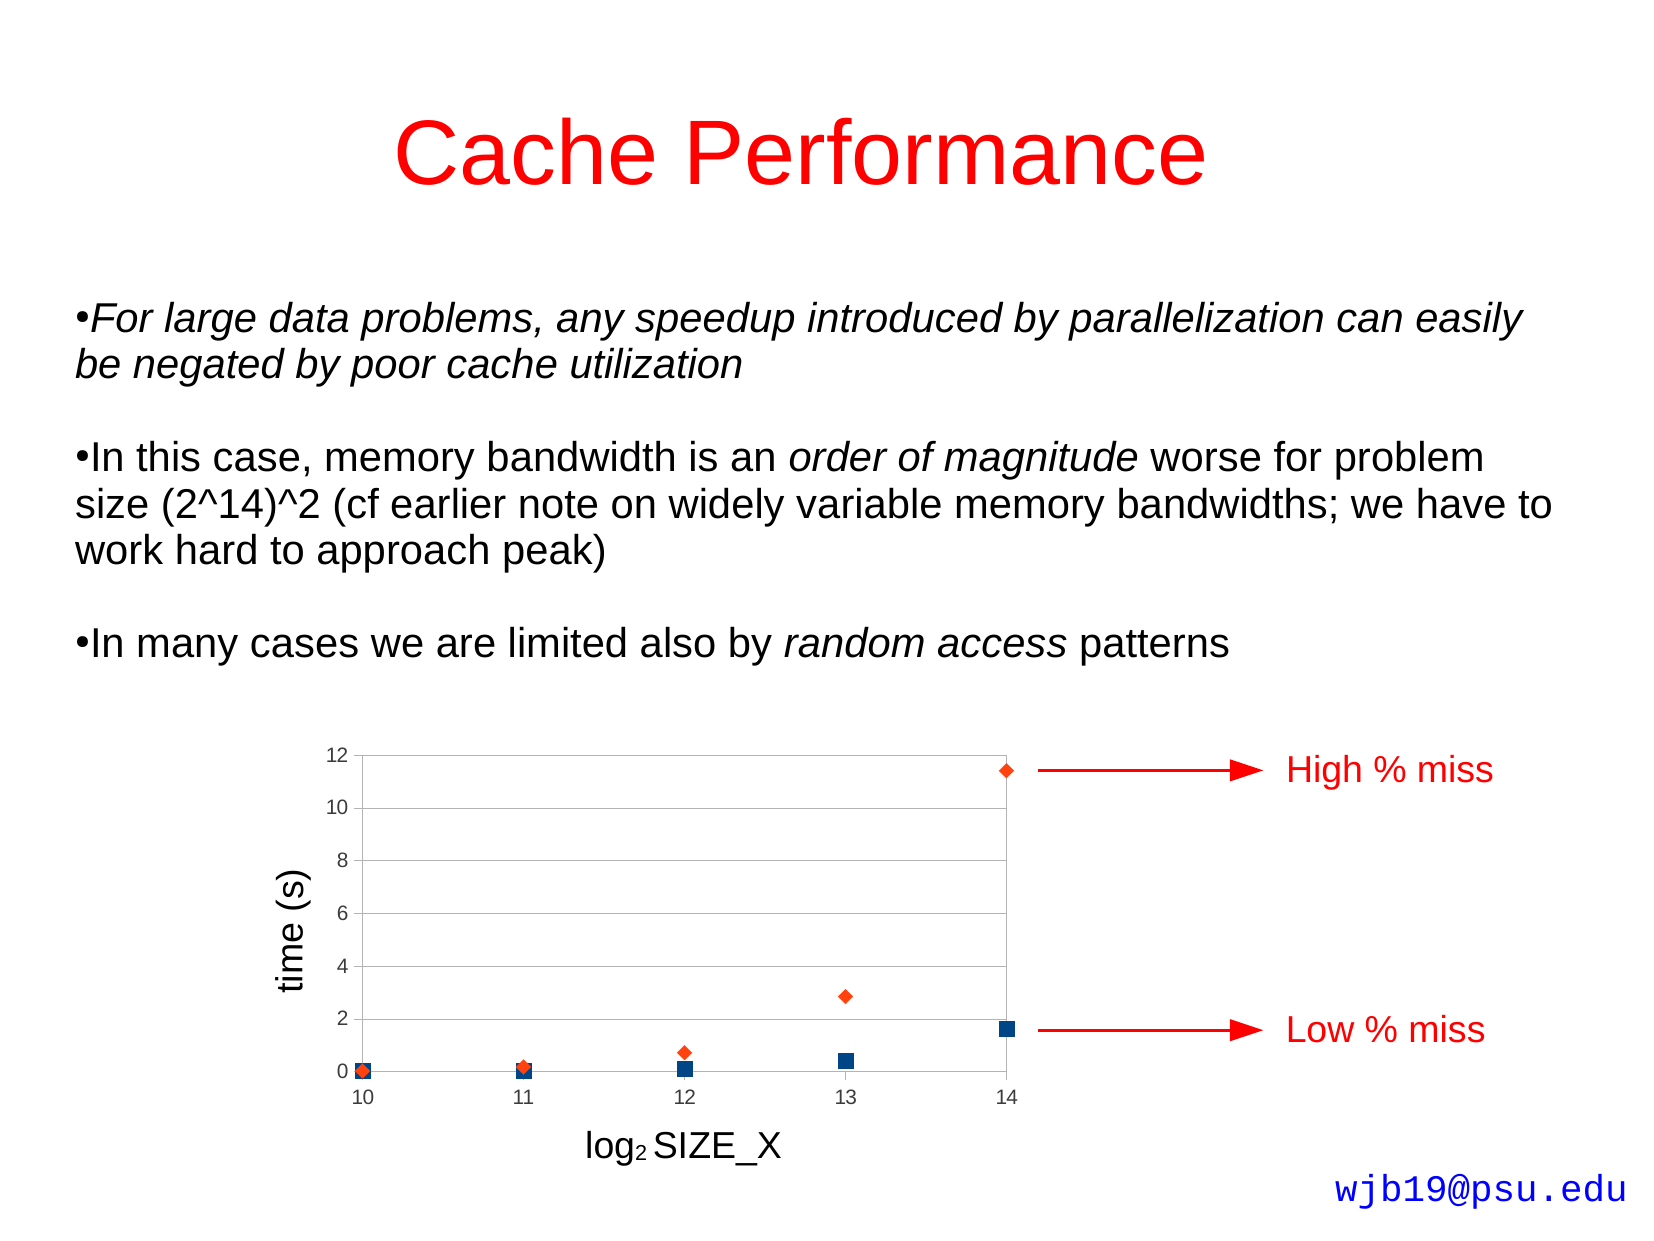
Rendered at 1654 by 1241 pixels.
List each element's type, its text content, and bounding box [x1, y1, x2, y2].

text_box wjb19@psu.edu [1320, 1162, 1643, 1220]
text_box High % miss [1271, 740, 1509, 798]
text_box time (s) [261, 853, 319, 1009]
text_box log2 SIZE_X [570, 1116, 798, 1186]
title Cache Performance [82, 49, 1571, 257]
picture [325, 743, 1019, 1110]
text_box Low % miss [1271, 1000, 1501, 1058]
subtitle For large data problems, any speedup introduced by parallelization can easily be negated by poor cache utilization In this case, memory bandwidth is an order of magnitude worse for problem size (2^14)^2 (cf earlier note on widely variable memory bandwidths; we have to work hard to approach peak) In many cases we are limited also by random access patterns [75, 294, 1564, 1114]
